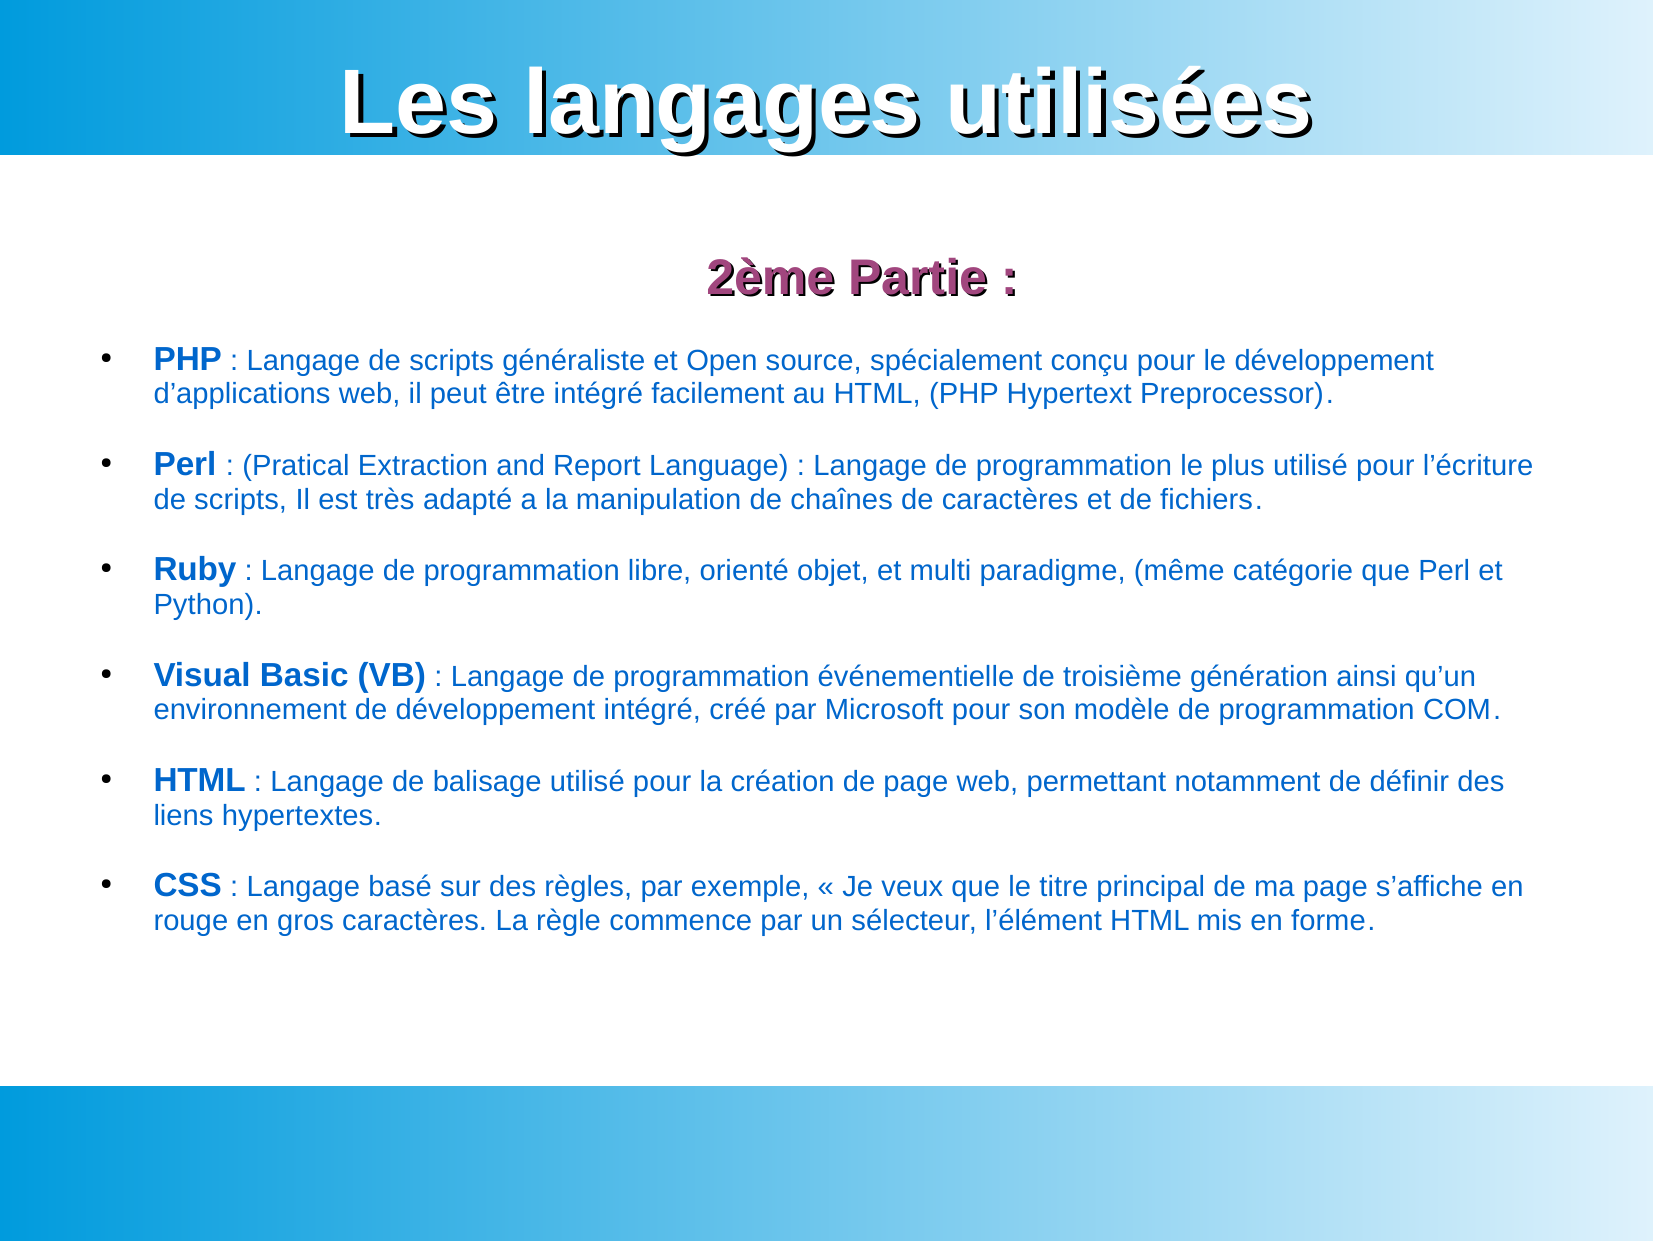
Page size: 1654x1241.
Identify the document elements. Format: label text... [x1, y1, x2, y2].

list 2ème Partie : PHP : Langage de scripts généraliste et Open source, spécialement conçu pour le développement d’applications web, il peut être intégré facilement au HTML, (PHP Hypertext Preprocessor). Perl : (Pratical Extraction and Report Language) : Langage de programmation le plus utilisé pour l’écriture de scripts, Il est très adapté a la manipulation de chaînes de caractères et de fichiers. Ruby : Langage de programmation libre, orienté objet, et multi paradigme, (même catégorie que Perl et Python). Visual Basic (VB) : Langage de programmation événementielle de troisième génération ainsi qu’un environnement de développement intégré, créé par Microsoft pour son modèle de programmation COM. HTML : Langage de balisage utilisé pour la création de page web, permettant notamment de définir des liens hypertextes. CSS : Langage basé sur des règles, par exemple, « Je veux que le titre principal de ma page s’affiche en rouge en gros caractères. La règle commence par un sélecteur, l’élément HTML mis en forme. [82, 249, 1571, 969]
title Les langages utilisées [82, 49, 1571, 155]
